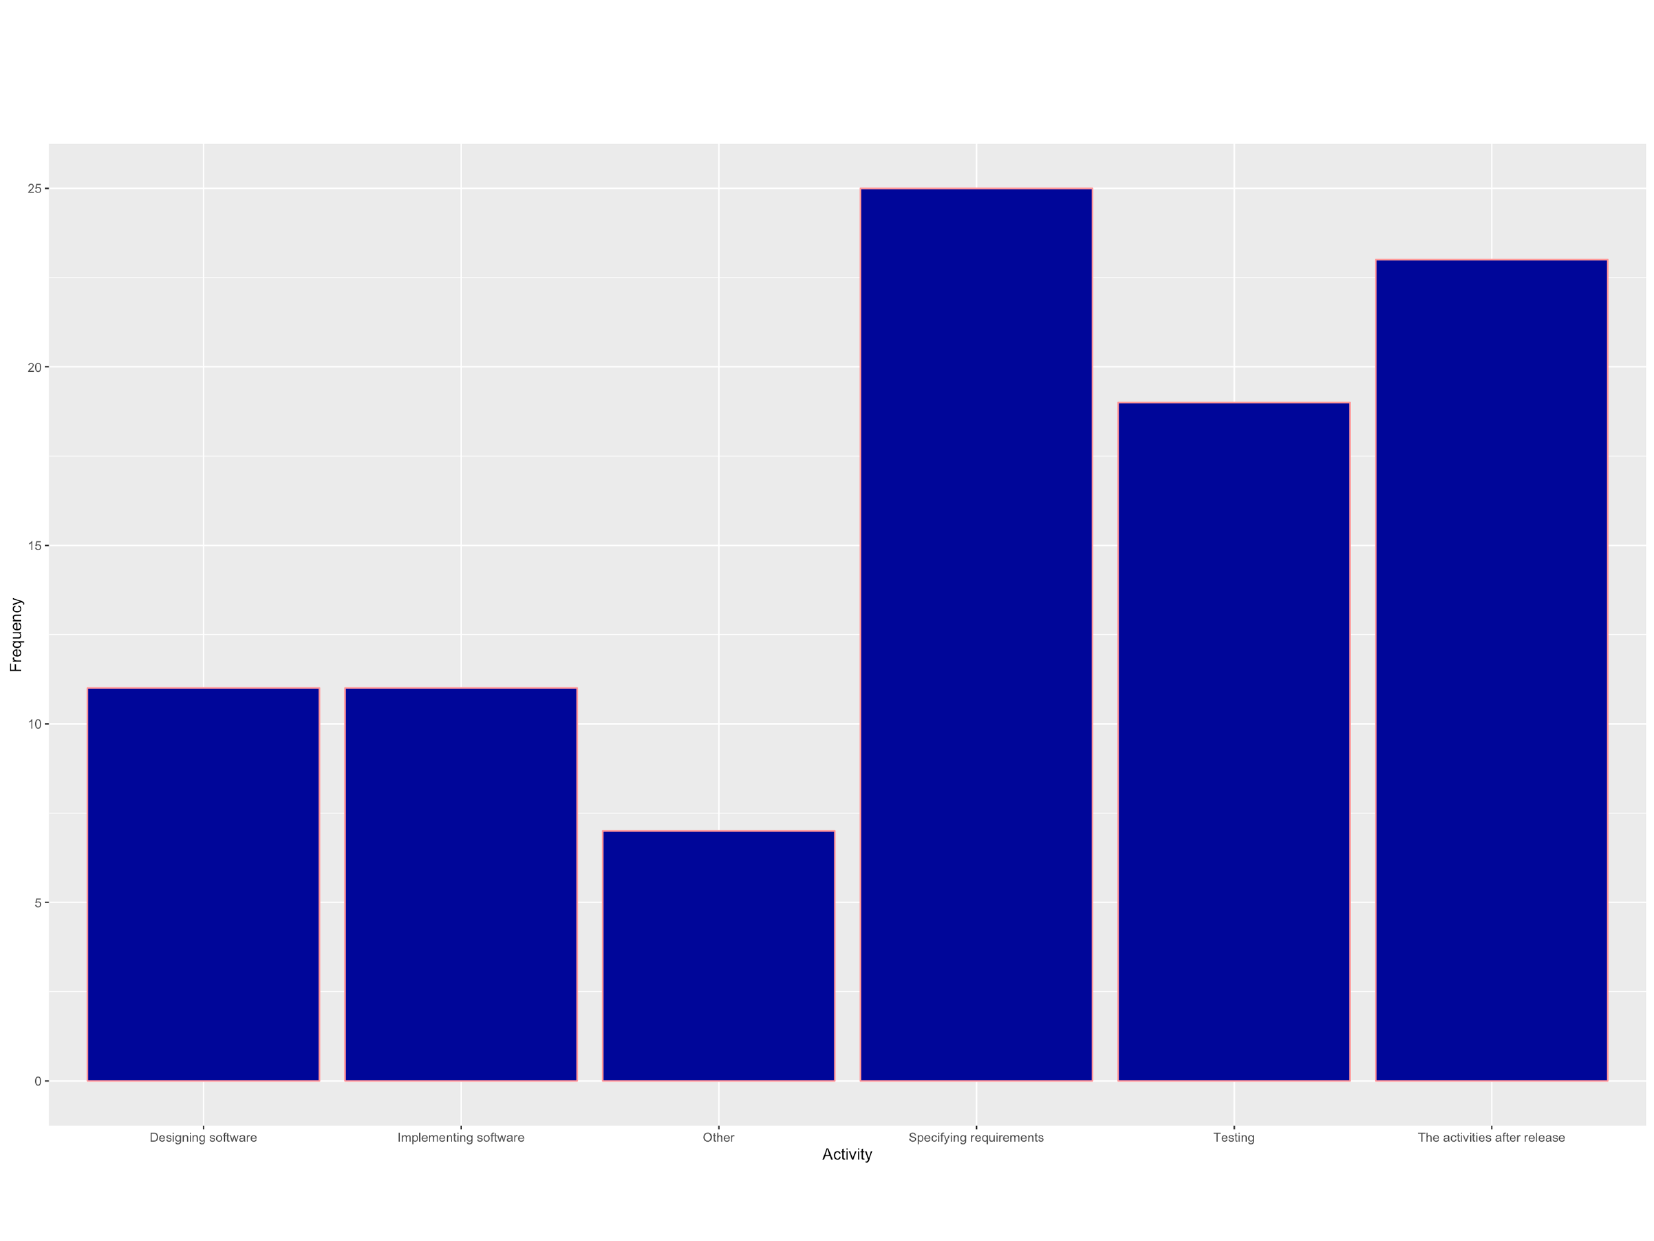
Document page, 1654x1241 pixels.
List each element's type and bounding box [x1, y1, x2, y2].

picture [0, 138, 1654, 1171]
